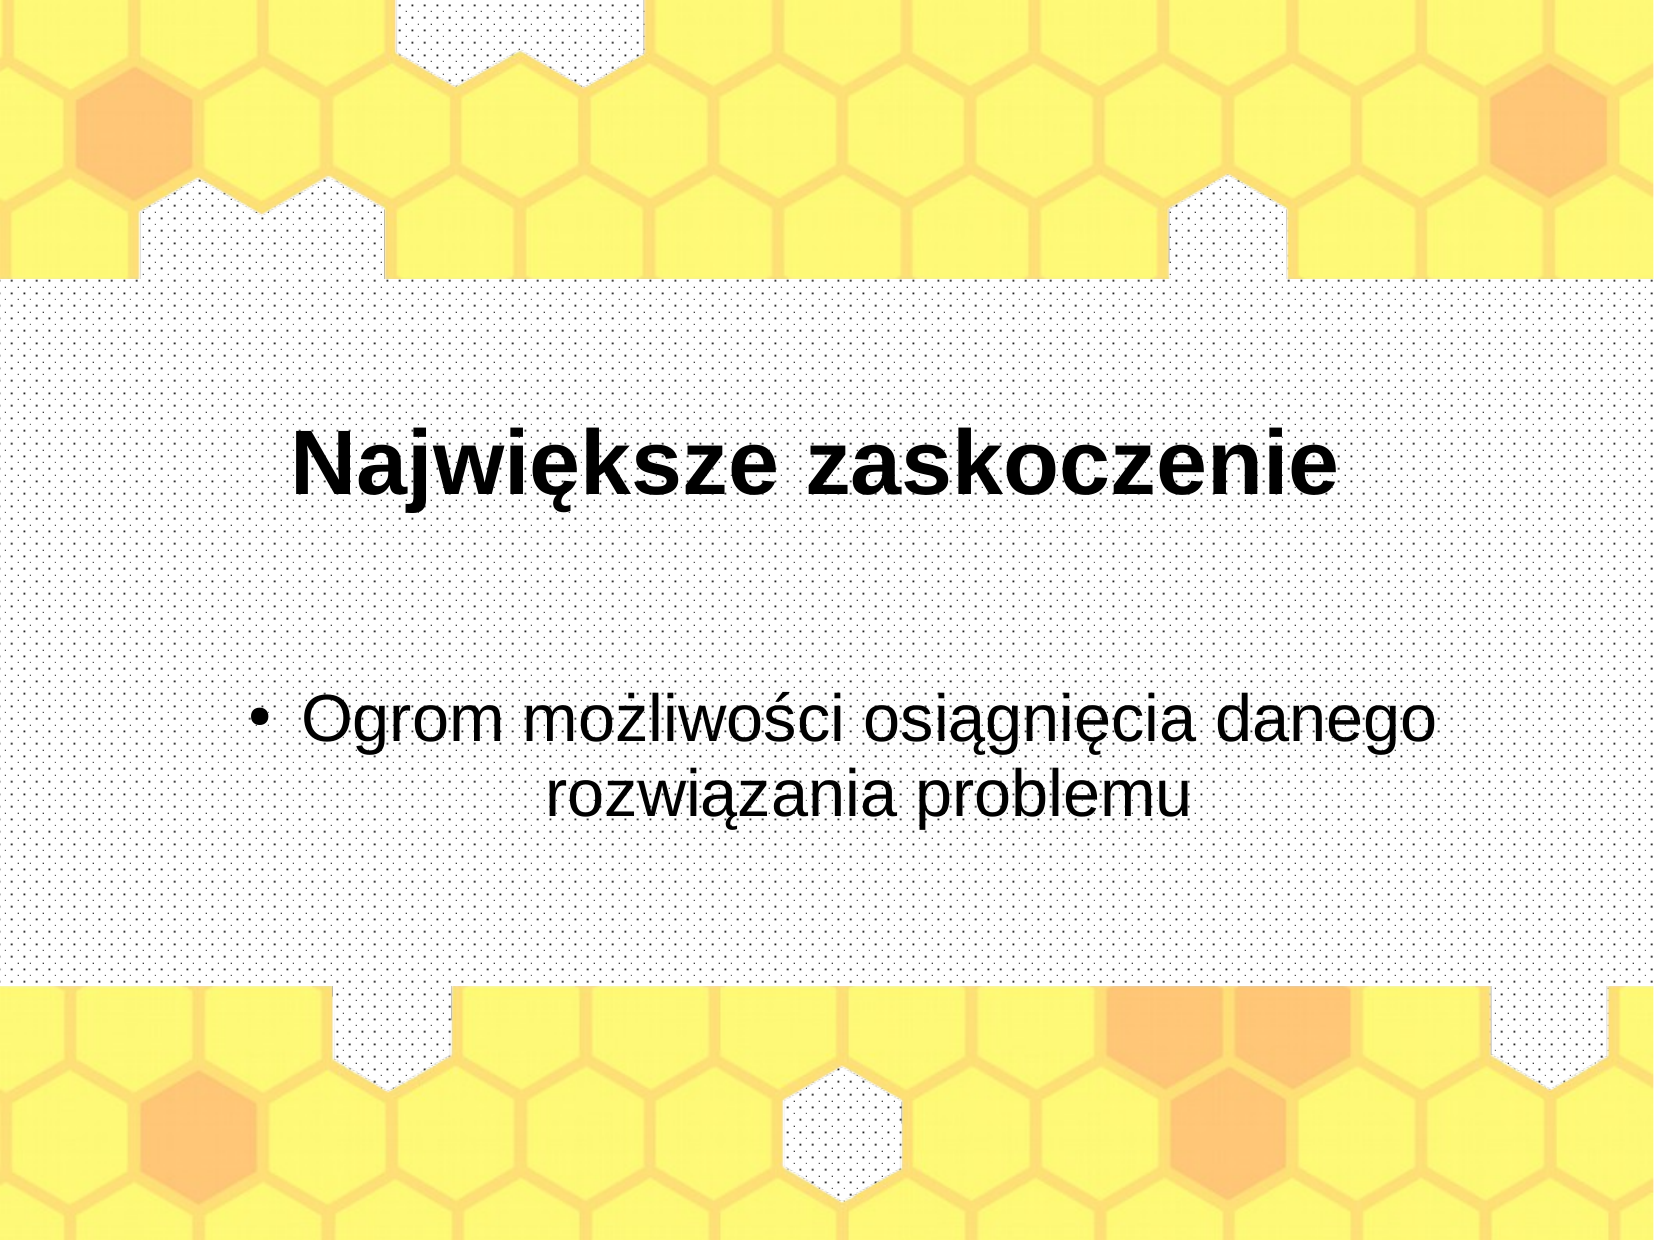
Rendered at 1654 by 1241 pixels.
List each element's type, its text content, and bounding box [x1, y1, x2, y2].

list Ogrom możliwości osiągnięcia danego rozwiązania problemu [90, 681, 1579, 871]
title Największe zaskoczenie [71, 330, 1561, 597]
picture [0, 0, 1654, 1241]
